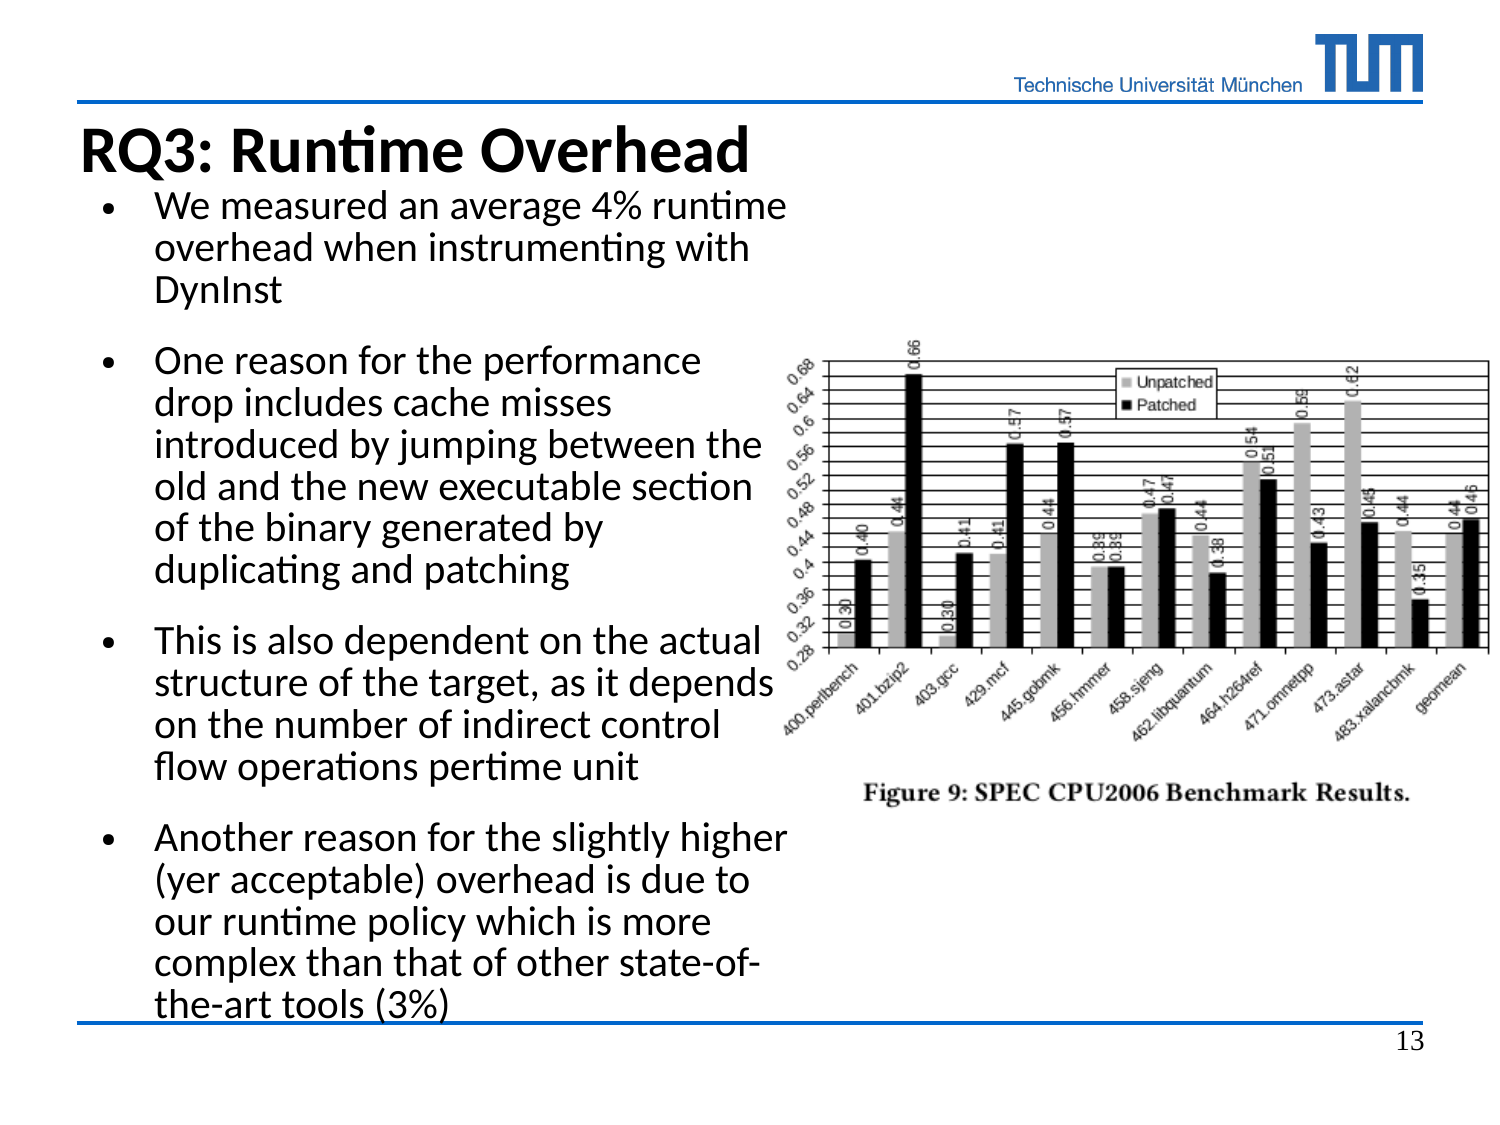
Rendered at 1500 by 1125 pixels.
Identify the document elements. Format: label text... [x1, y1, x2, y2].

title RQ3: Runtime Overhead [80, 112, 1419, 200]
list We measured an average 4% runtime overhead when instrumenting with DynInst One reason for the performance drop includes cache misses introduced by jumping between the old and the new executable section of the binary generated by duplicating and patching This is also dependent on the actual structure of the target, as it depends on the number of indirect control flow operations pertime unit Another reason for the slightly higher (yer acceptable) overhead is due to our runtime policy which is more complex than that of other state-of-the-art tools (3%) [83, 188, 790, 1125]
picture [1014, 34, 1423, 92]
picture [790, 324, 1500, 827]
